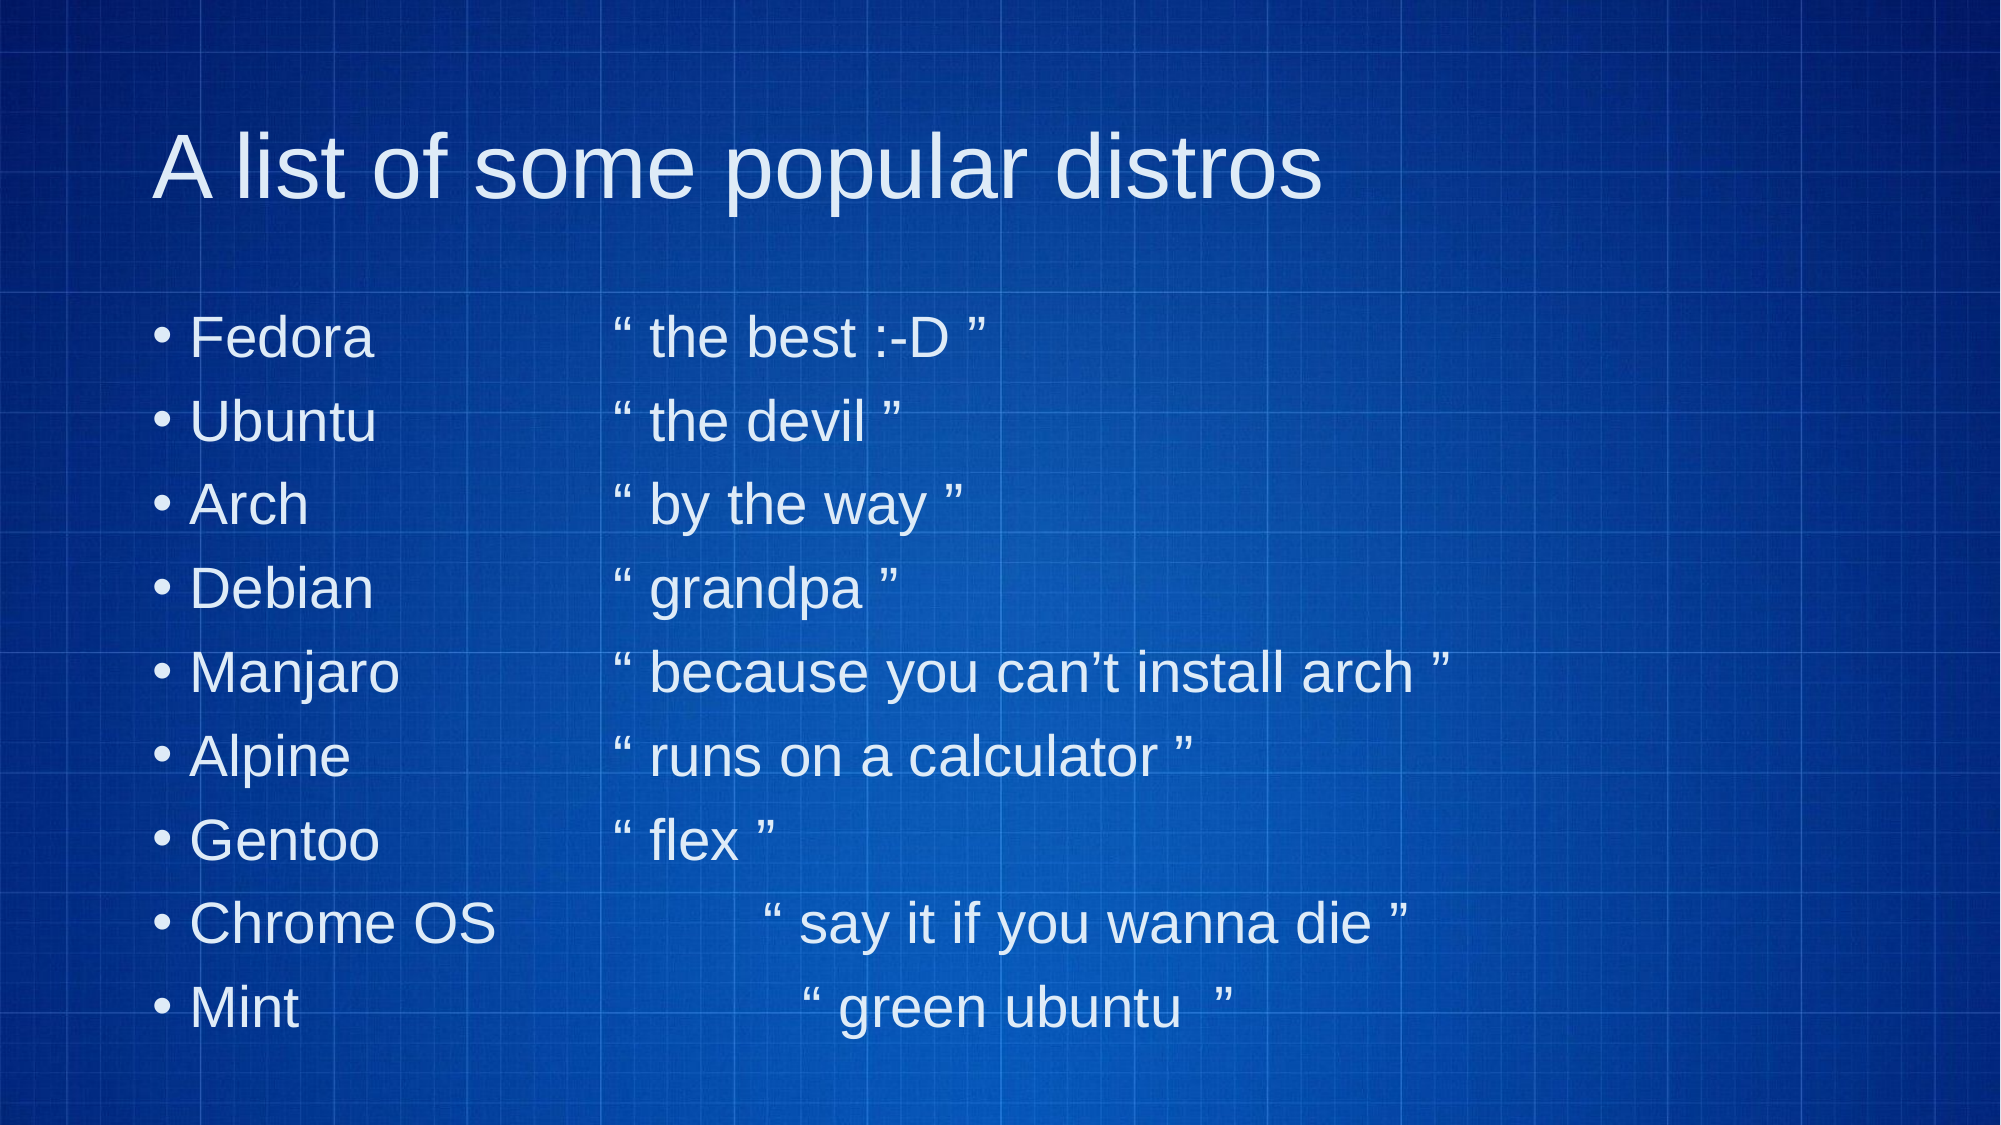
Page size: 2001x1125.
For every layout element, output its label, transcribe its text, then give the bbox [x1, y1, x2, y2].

title A list of some popular distros [137, 59, 1863, 278]
picture [0, 0, 2001, 1125]
list Fedora “ the best :-D ” Ubuntu “ the devil ” Arch “ by the way ” Debian “ grandpa ” Manjaro “ because you can’t install arch ” Alpine “ runs on a calculator ” Gentoo “ flex ” Chrome OS “ say it if you wanna die ” Mint “ green ubuntu ” [137, 299, 1863, 1093]
